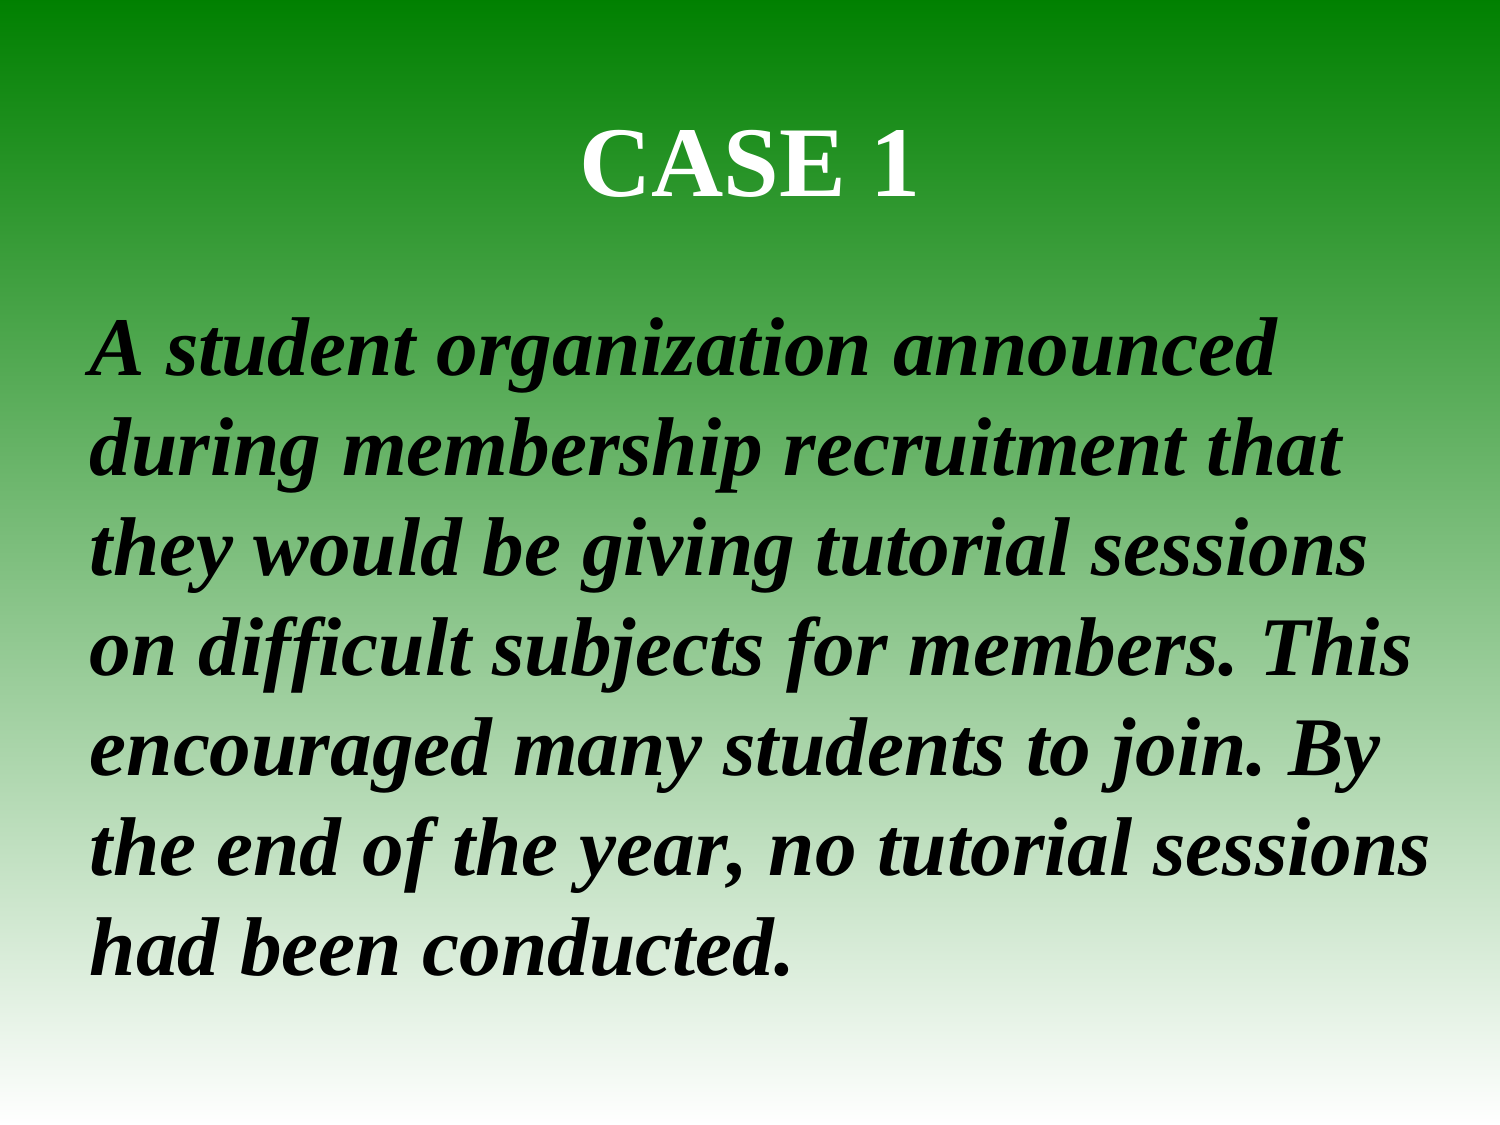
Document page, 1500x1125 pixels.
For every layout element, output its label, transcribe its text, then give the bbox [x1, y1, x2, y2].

text_box A student organization announced during membership recruitment that they would be giving tutorial sessions on difficult subjects for members. This encouraged many students to join. By the end of the year, no tutorial sessions had been conducted. [74, 284, 1463, 1001]
title CASE 1 [112, 62, 1388, 250]
